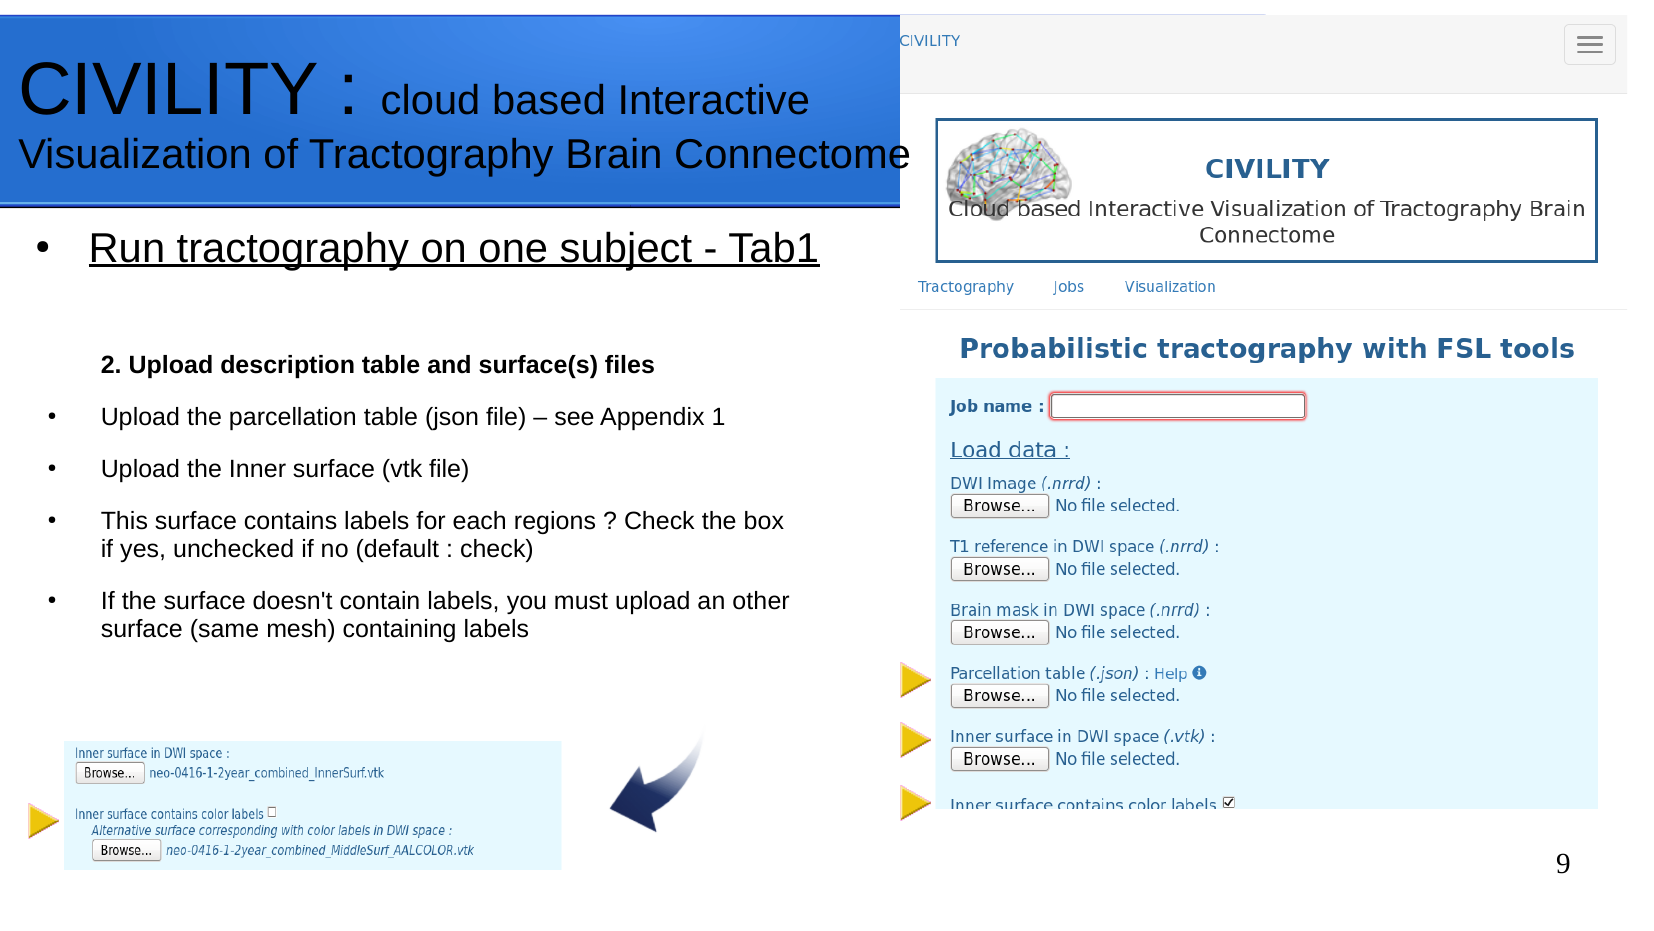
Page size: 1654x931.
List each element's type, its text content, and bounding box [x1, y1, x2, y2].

picture [596, 714, 721, 841]
picture [26, 741, 564, 871]
picture [0, 13, 1628, 823]
text_box 2. Upload description table and surface(s) files Upload the parcellation table (json file) – see Appendix 1 Upload the Inner surface (vtk file) This surface contains labels for each regions ? Check the box if yes, unchecked if no (default : check) If the surface doesn't contain labels, you must upload an other surface (same mesh) containing labels [30, 351, 800, 781]
title CIVILITY : cloud based Interactive Visualization of Tractography Brain Connectome [18, 35, 961, 189]
list Run tractography on one subject - Tab1 [17, 224, 1506, 308]
